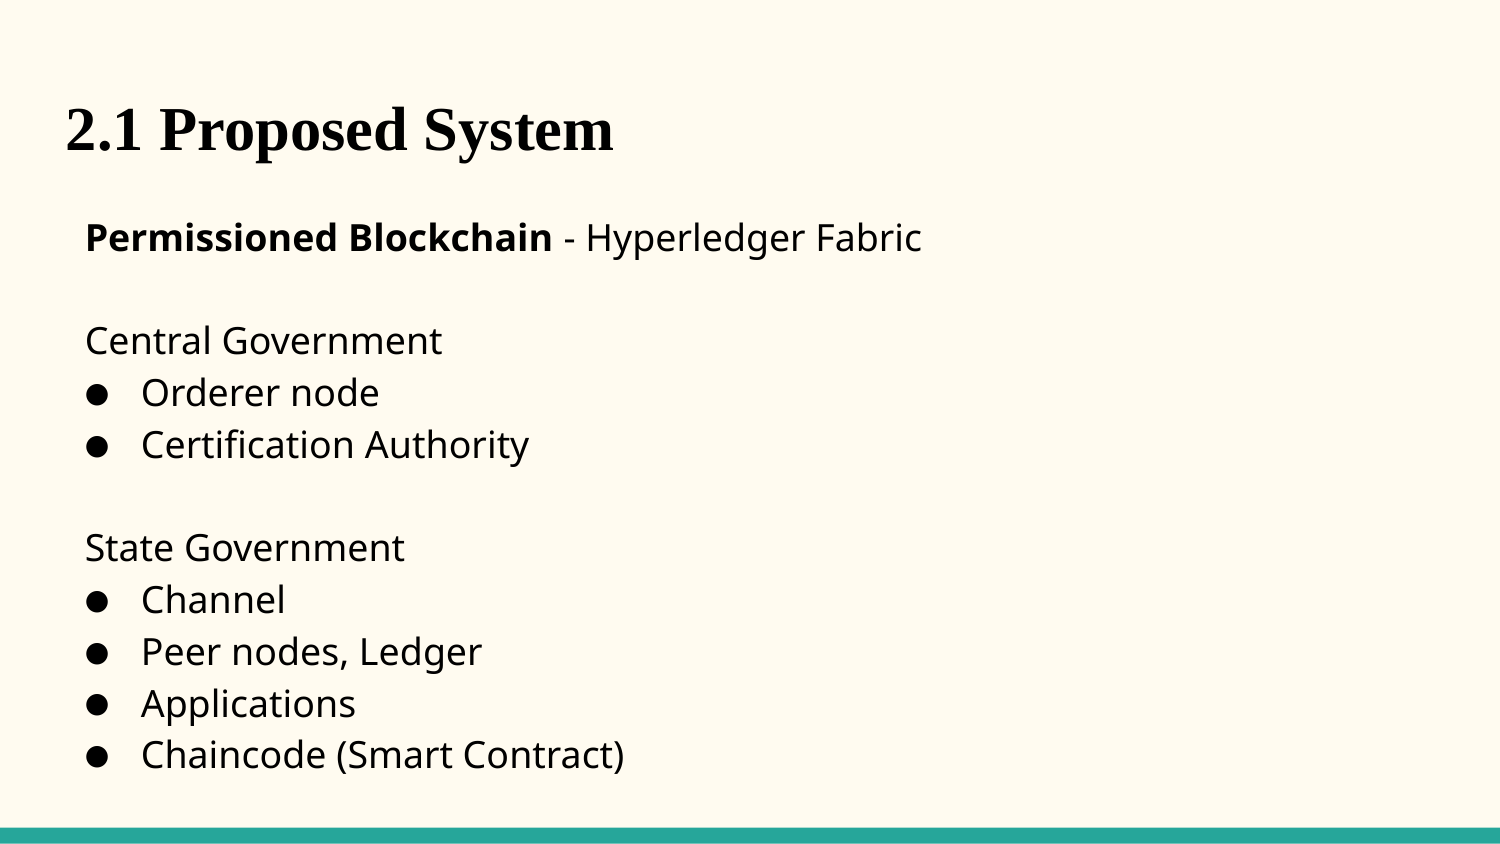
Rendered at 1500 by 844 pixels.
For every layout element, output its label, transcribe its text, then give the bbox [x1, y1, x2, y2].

text_box Permissioned Blockchain - Hyperledger Fabric Central Government Orderer node Certification Authority State Government Channel Peer nodes, Ledger Applications Chaincode (Smart Contract) [51, 192, 1449, 788]
text_box 2.1 Proposed System [51, 72, 1449, 174]
